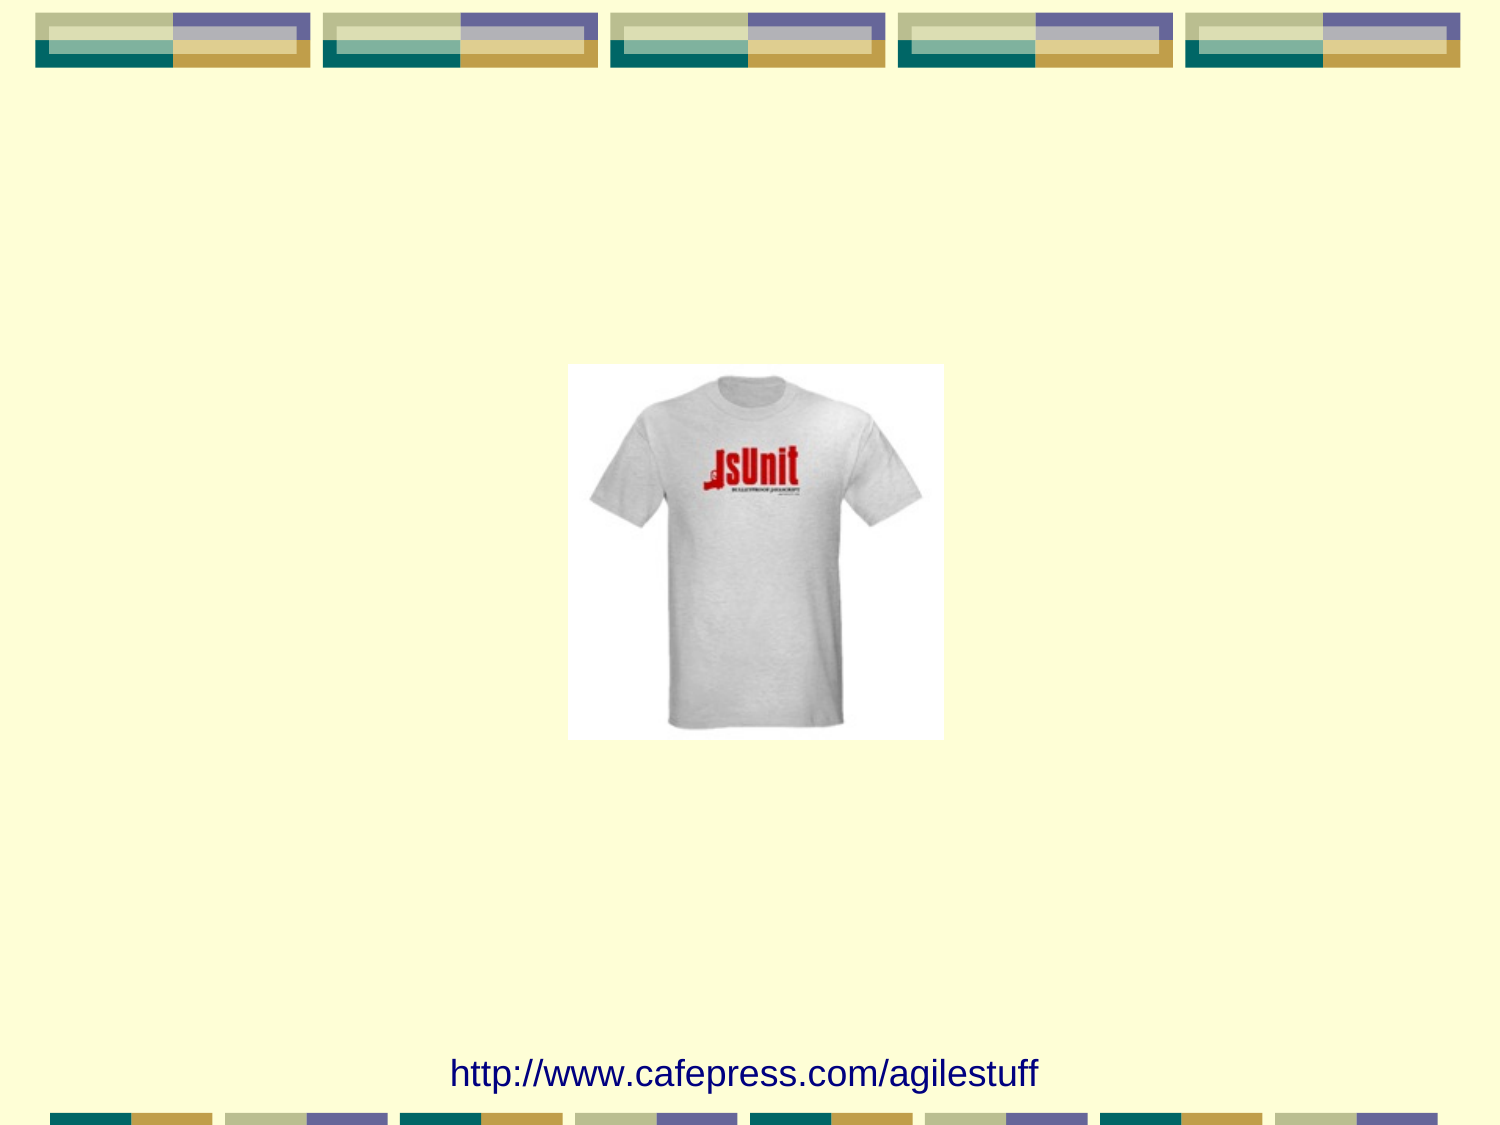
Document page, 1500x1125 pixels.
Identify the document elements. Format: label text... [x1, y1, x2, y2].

picture [568, 364, 944, 740]
text_box http://www.cafepress.com/agilestuff [351, 1049, 1138, 1106]
